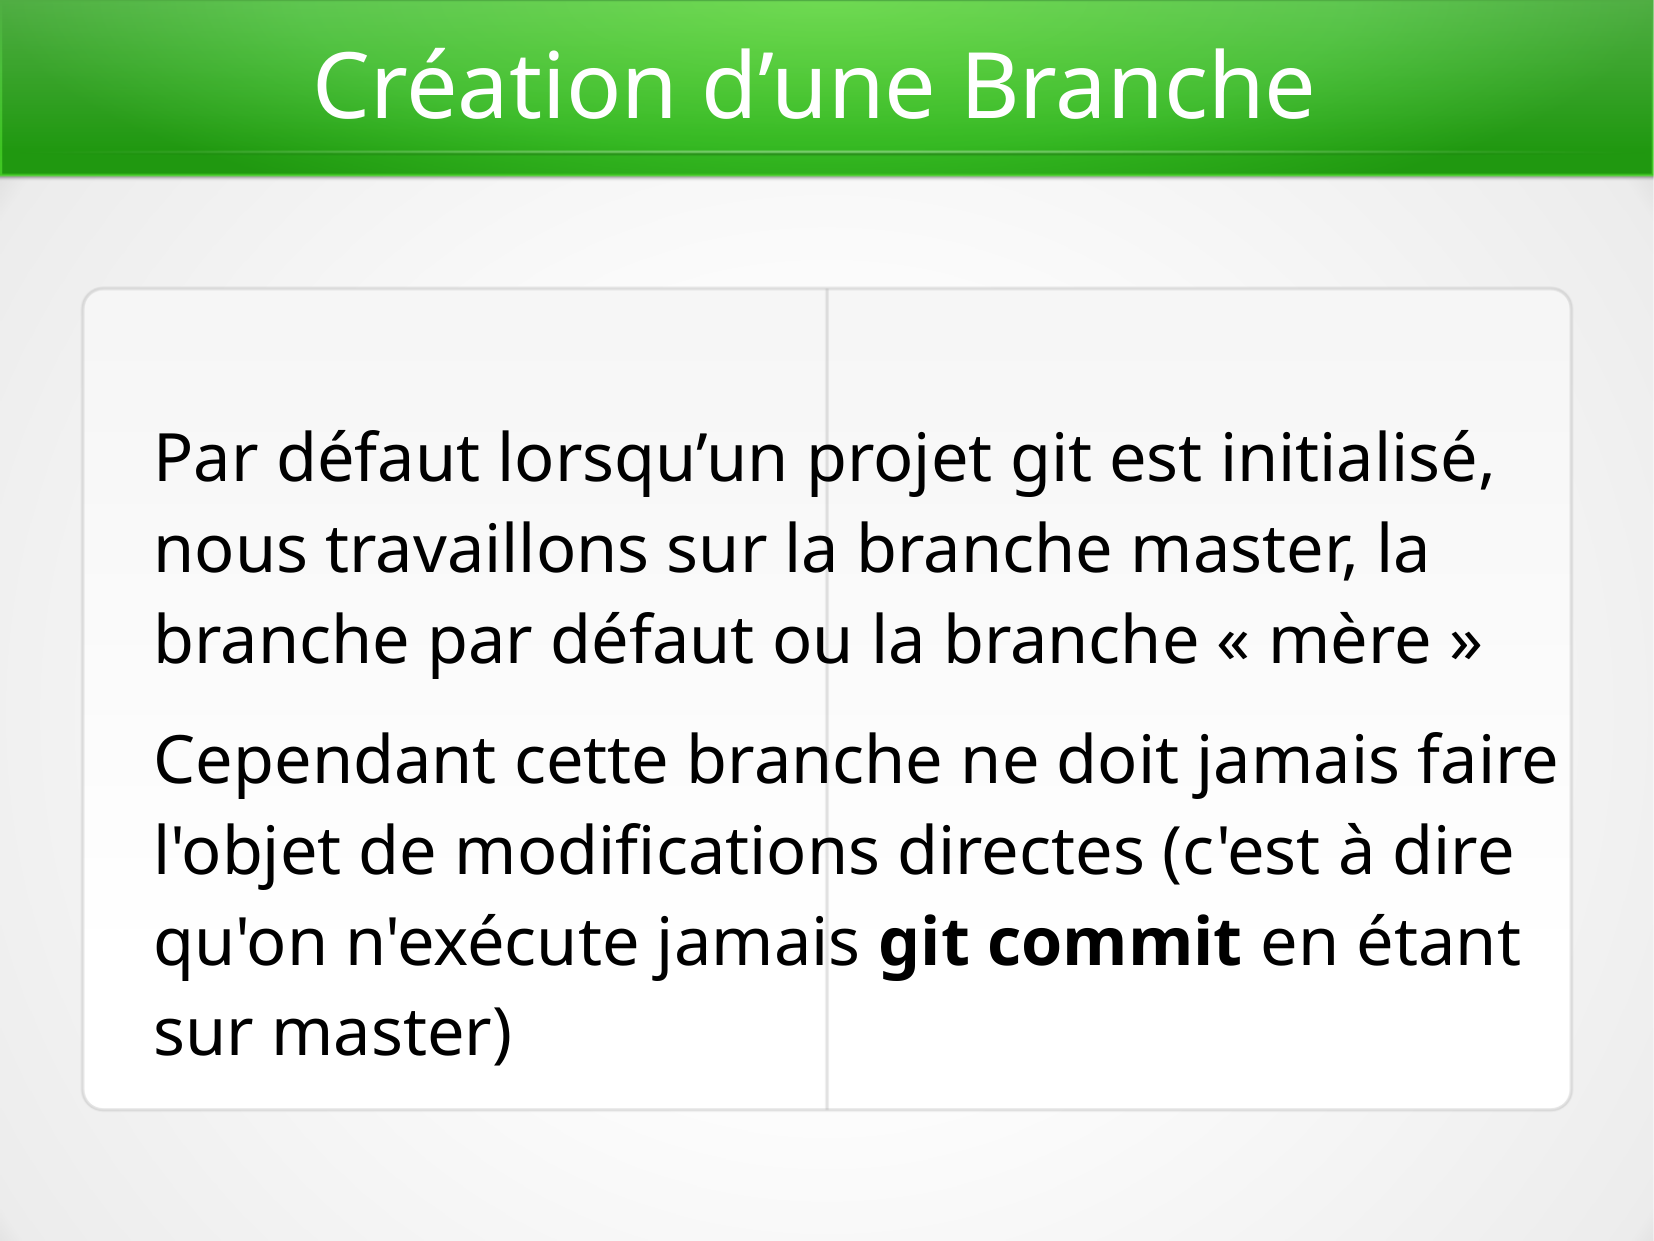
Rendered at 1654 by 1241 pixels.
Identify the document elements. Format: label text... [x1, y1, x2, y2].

list Par défaut lorsqu’un projet git est initialisé, nous travaillons sur la branche master, la branche par défaut ou la branche « mère » Cependant cette branche ne doit jamais faire l'objet de modifications directes (c'est à dire qu'on n'exécute jamais git commit en étant sur master) [82, 290, 1571, 1111]
title Création d’une Branche [82, 11, 1571, 154]
picture [0, 0, 1654, 1241]
